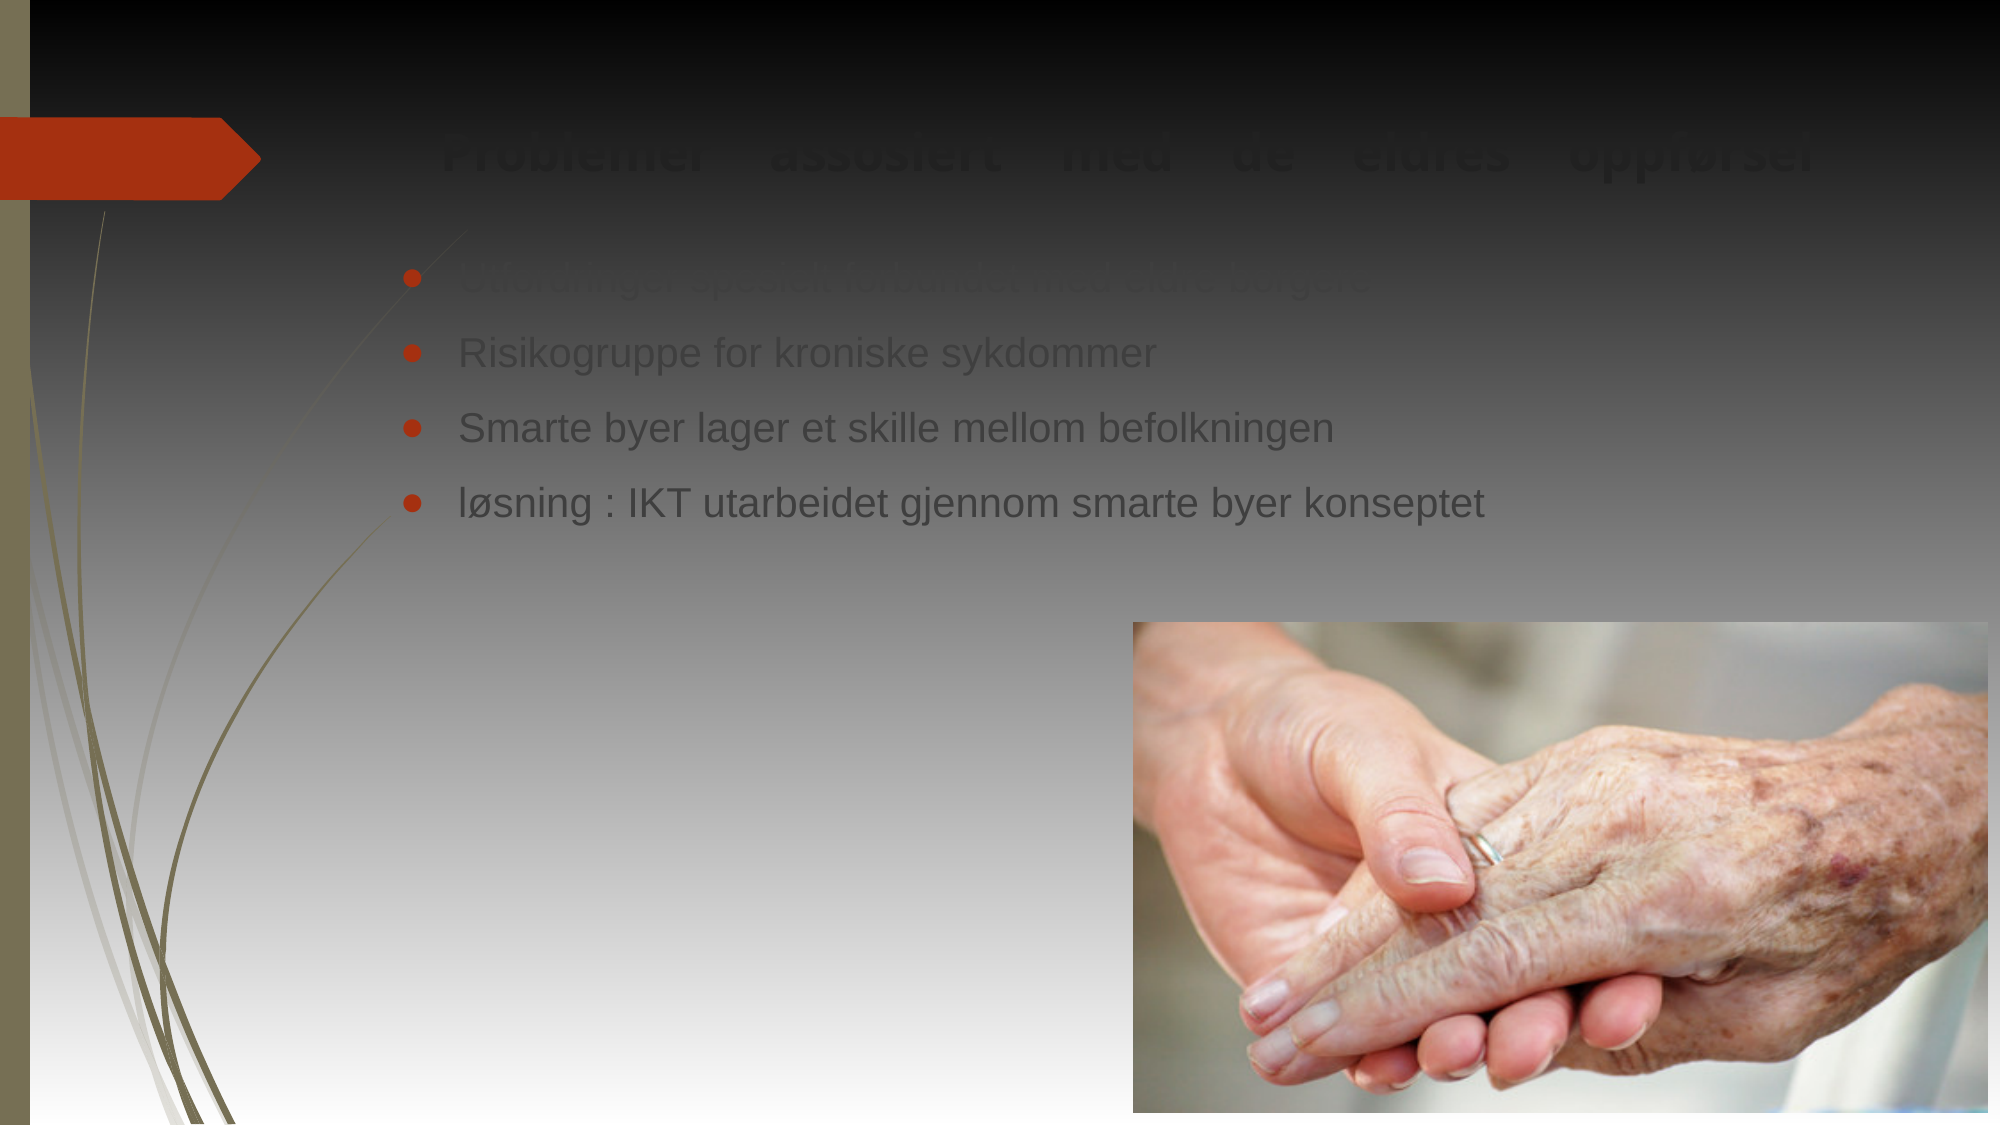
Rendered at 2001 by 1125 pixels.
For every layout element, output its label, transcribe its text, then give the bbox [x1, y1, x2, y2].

title Problemer assosiert med de eldres oppførsel [425, 102, 1888, 313]
picture [1133, 622, 1988, 1113]
list Utfordringer spesielt forbundet med eldre borgere Risikogruppe for kroniske sykdommer Smarte byer lager et skille mellom befolkningen løsning : IKT utarbeidet gjennom smarte byer konseptet [368, 218, 1831, 839]
